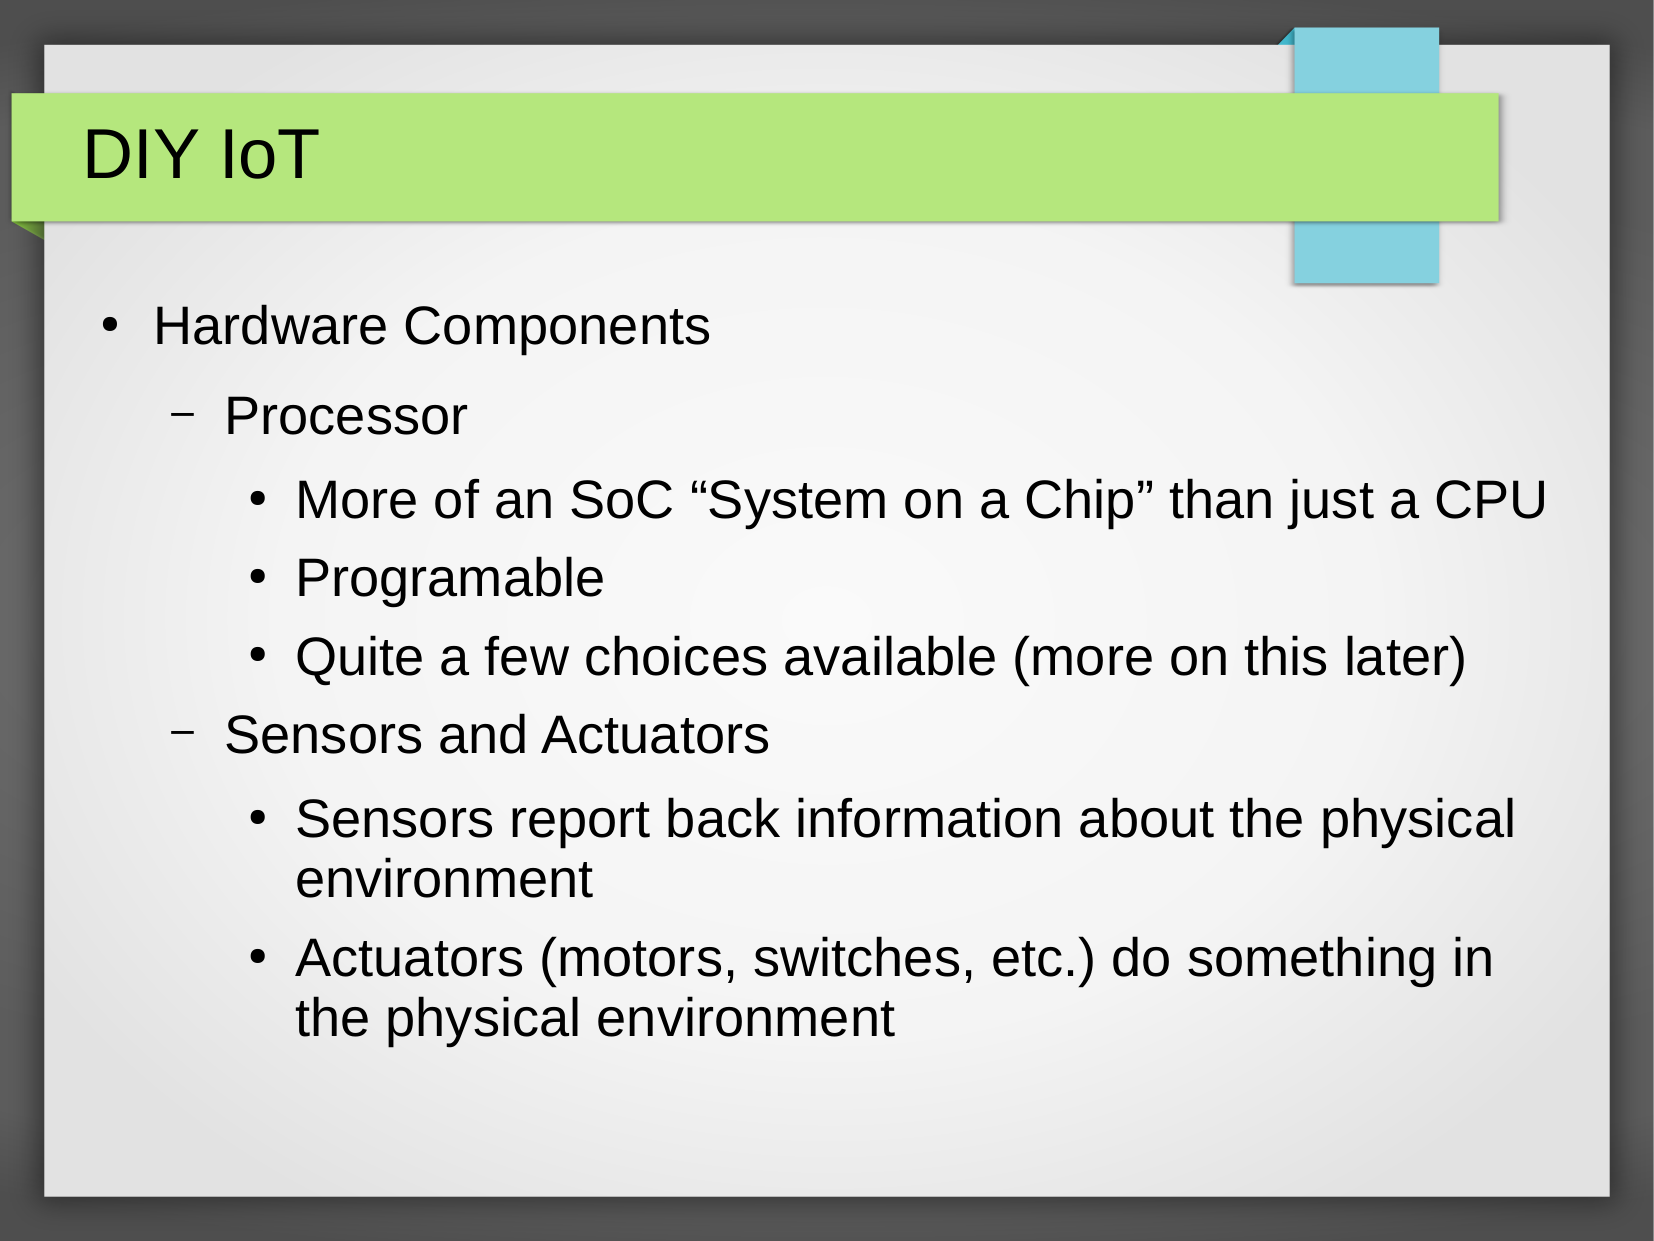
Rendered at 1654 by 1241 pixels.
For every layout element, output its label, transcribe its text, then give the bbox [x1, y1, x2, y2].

title DIY IoT [82, 94, 1264, 213]
picture [0, 0, 1654, 1241]
list Hardware Components Processor More of an SoC “System on a Chip” than just a CPU Programable Quite a few choices available (more on this later) Sensors and Actuators Sensors report back information about the physical environment Actuators (motors, switches, etc.) do something in the physical environment [82, 295, 1571, 1126]
